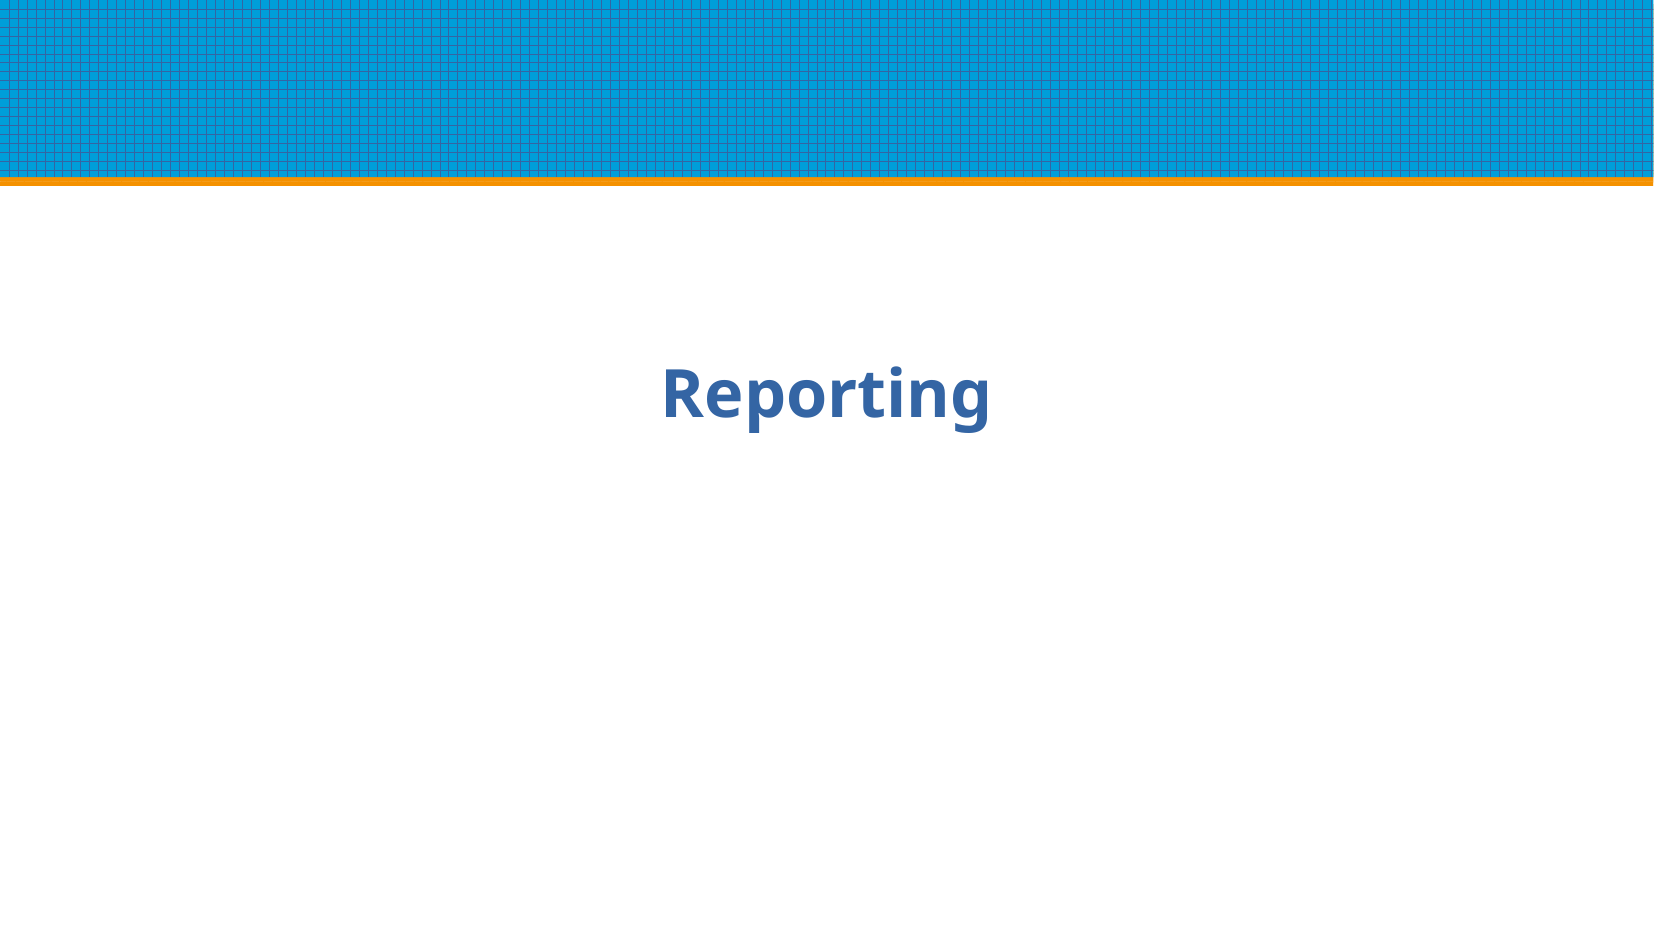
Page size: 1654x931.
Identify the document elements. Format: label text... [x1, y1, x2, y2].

subtitle Reporting [82, 14, 1571, 768]
